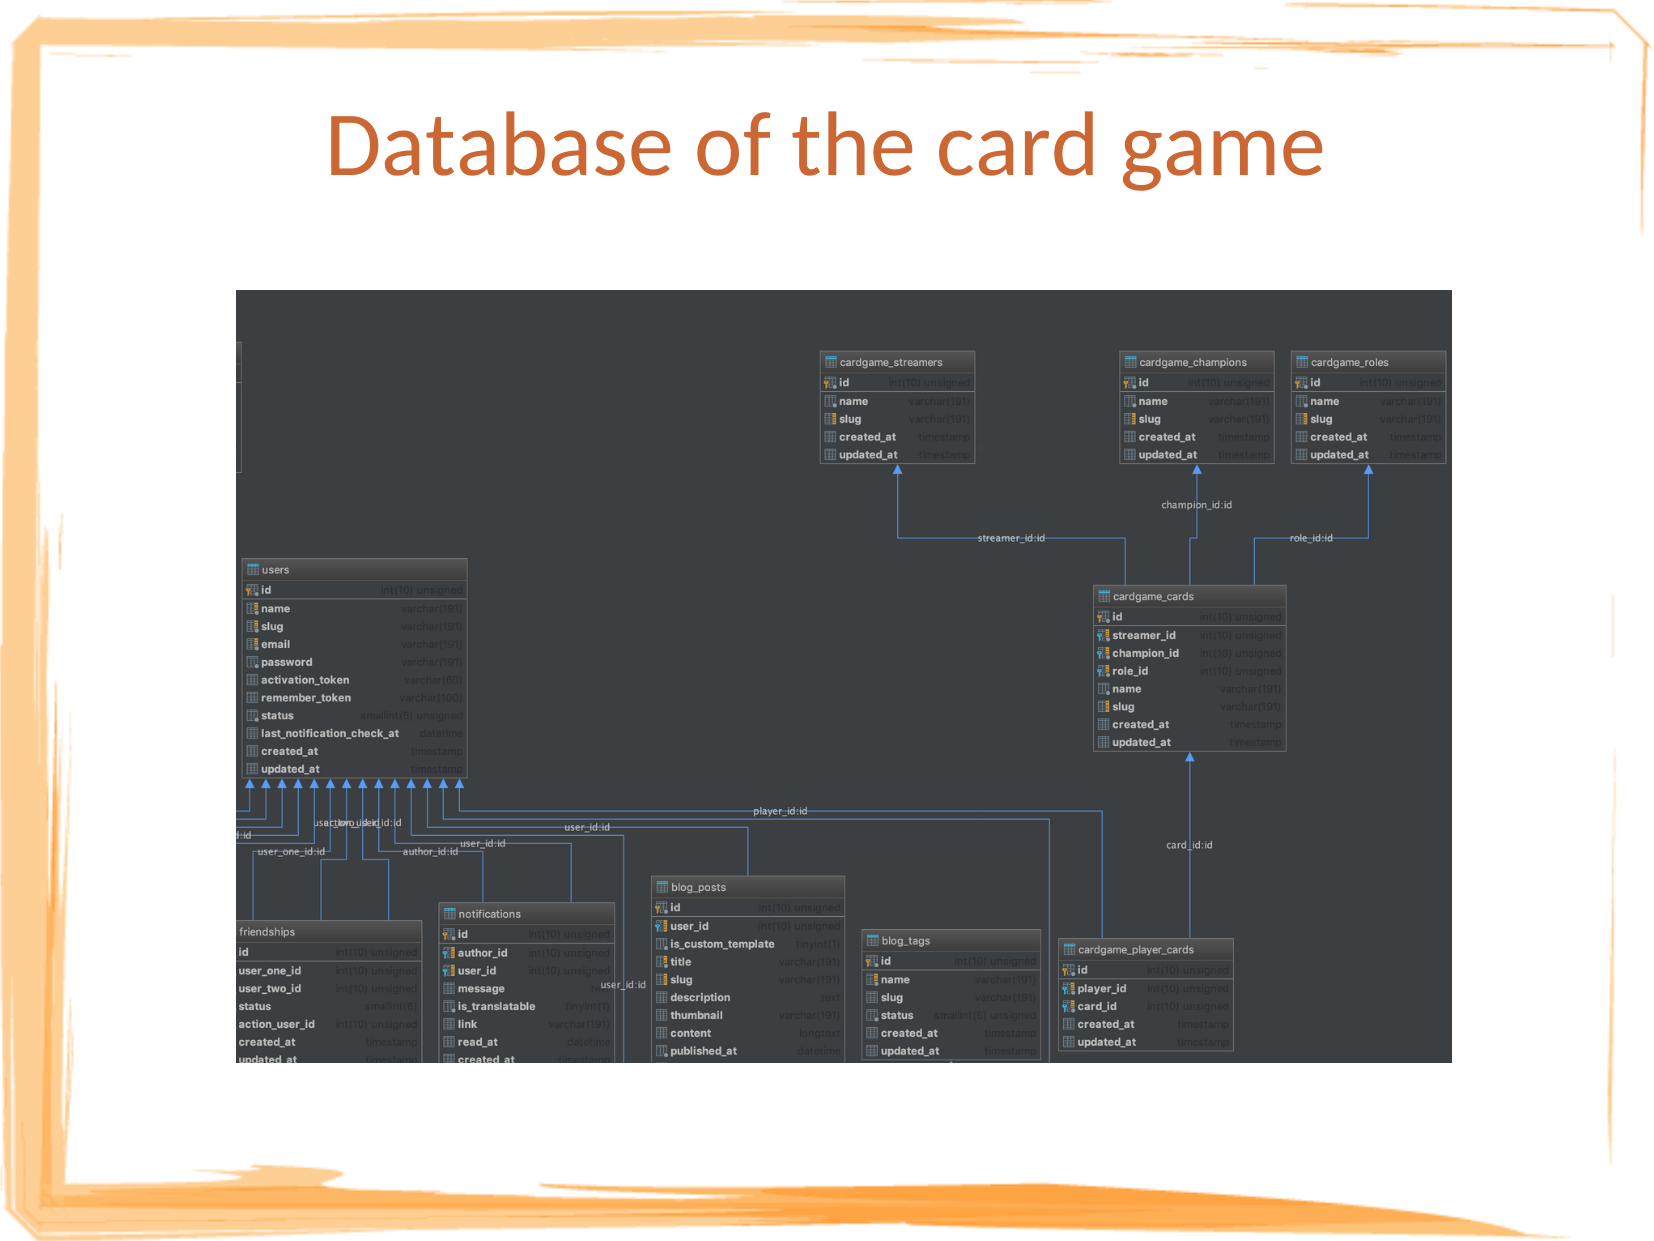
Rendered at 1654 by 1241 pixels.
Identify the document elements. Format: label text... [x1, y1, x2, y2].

title Database of the card game [82, 49, 1571, 257]
picture [0, 0, 1654, 1241]
